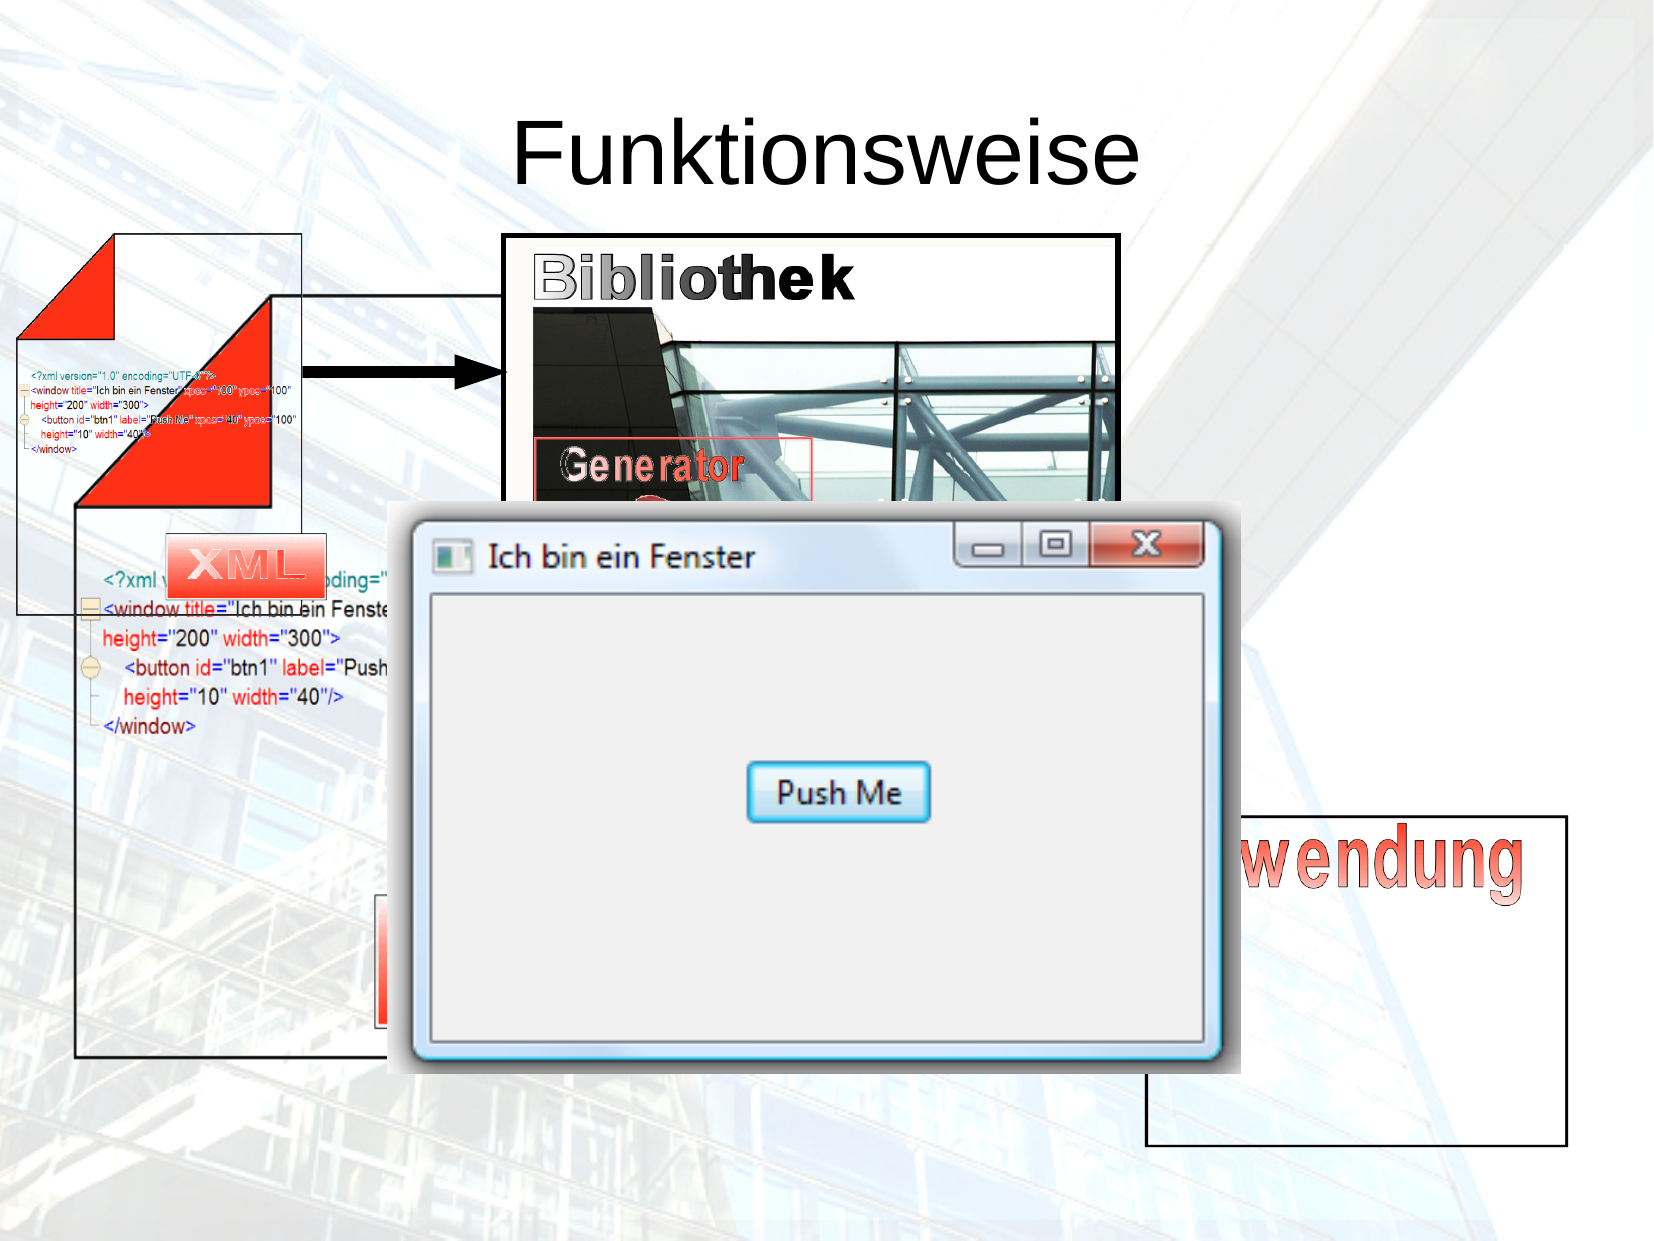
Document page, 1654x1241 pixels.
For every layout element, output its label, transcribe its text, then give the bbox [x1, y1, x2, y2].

title Funktionsweise [82, 56, 1571, 250]
picture [0, 0, 1654, 1241]
